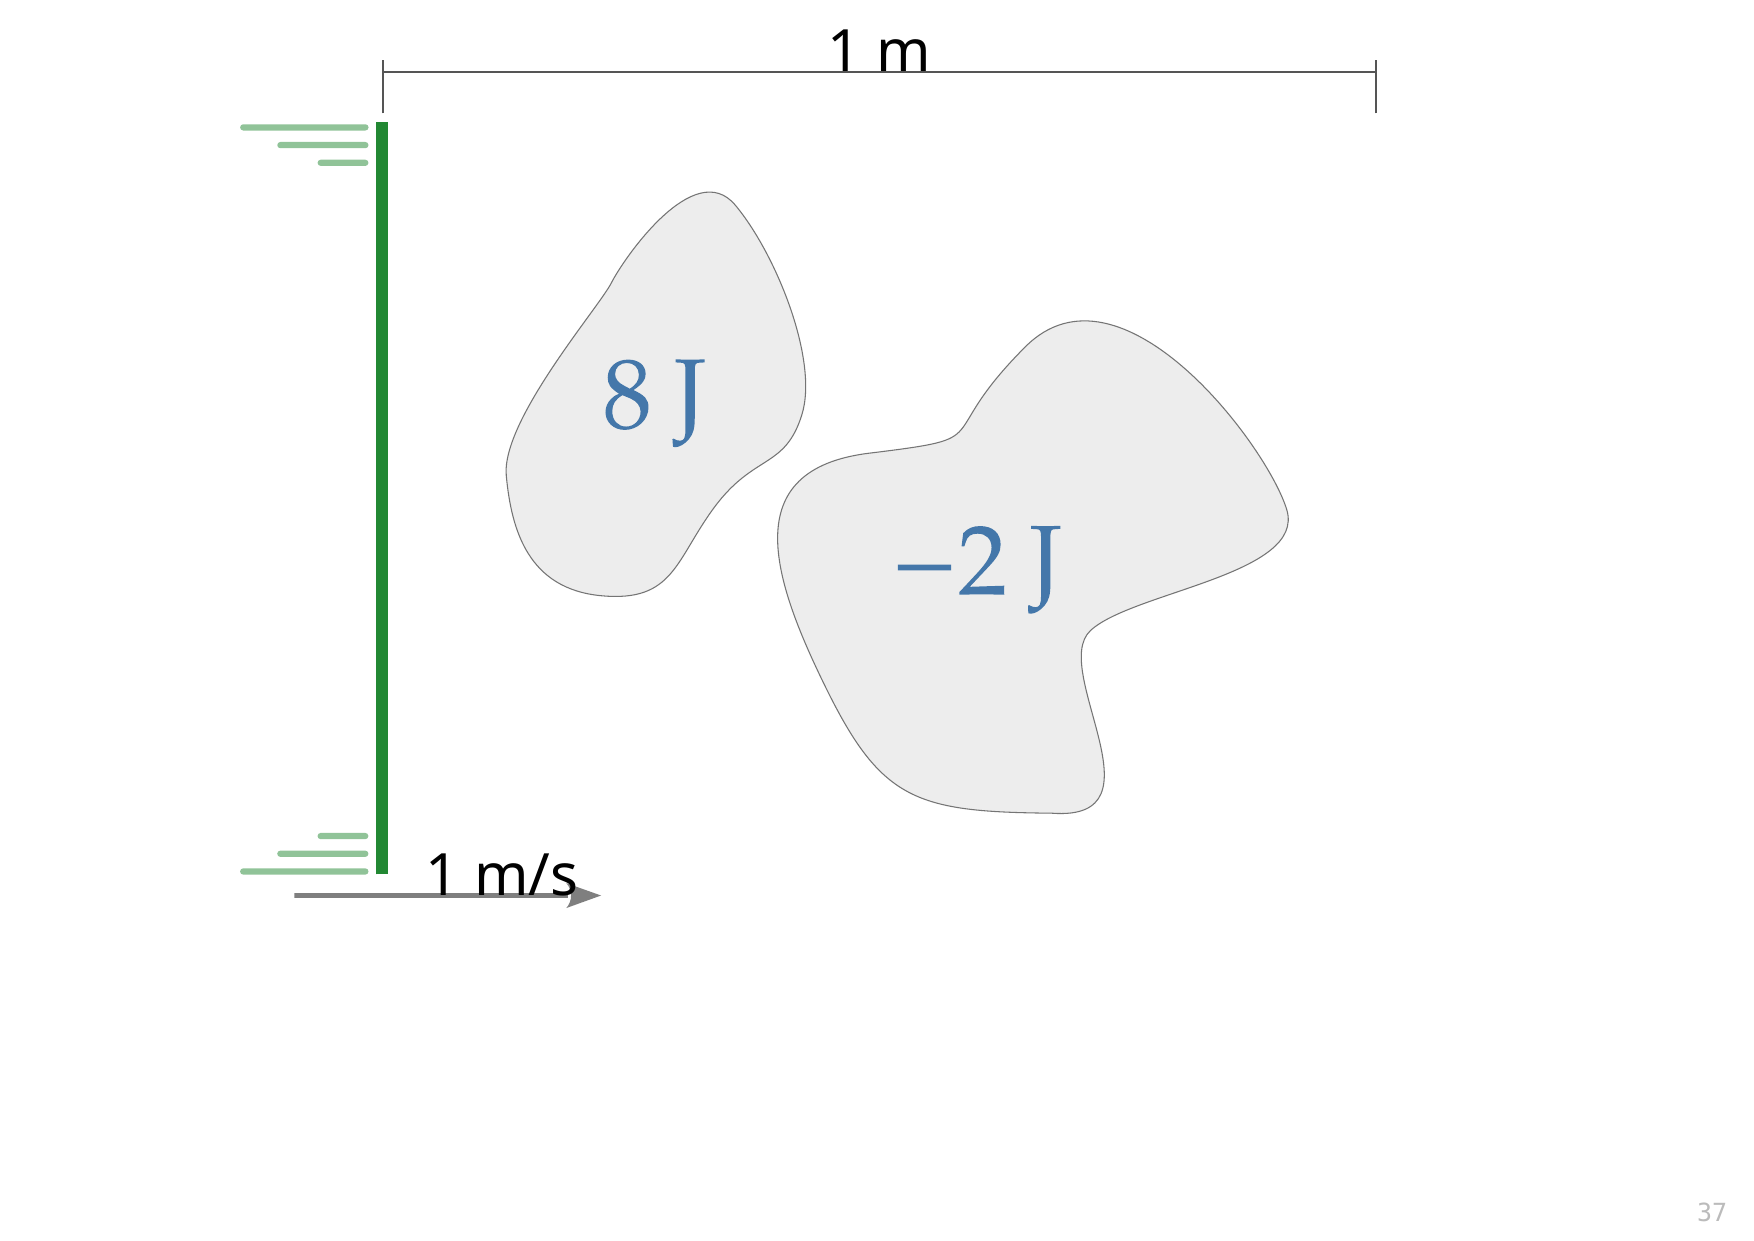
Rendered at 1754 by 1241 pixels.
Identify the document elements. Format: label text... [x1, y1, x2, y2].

text_box [777, 320, 1289, 814]
text_box [506, 192, 806, 597]
text_box 1 m/s [410, 825, 596, 899]
